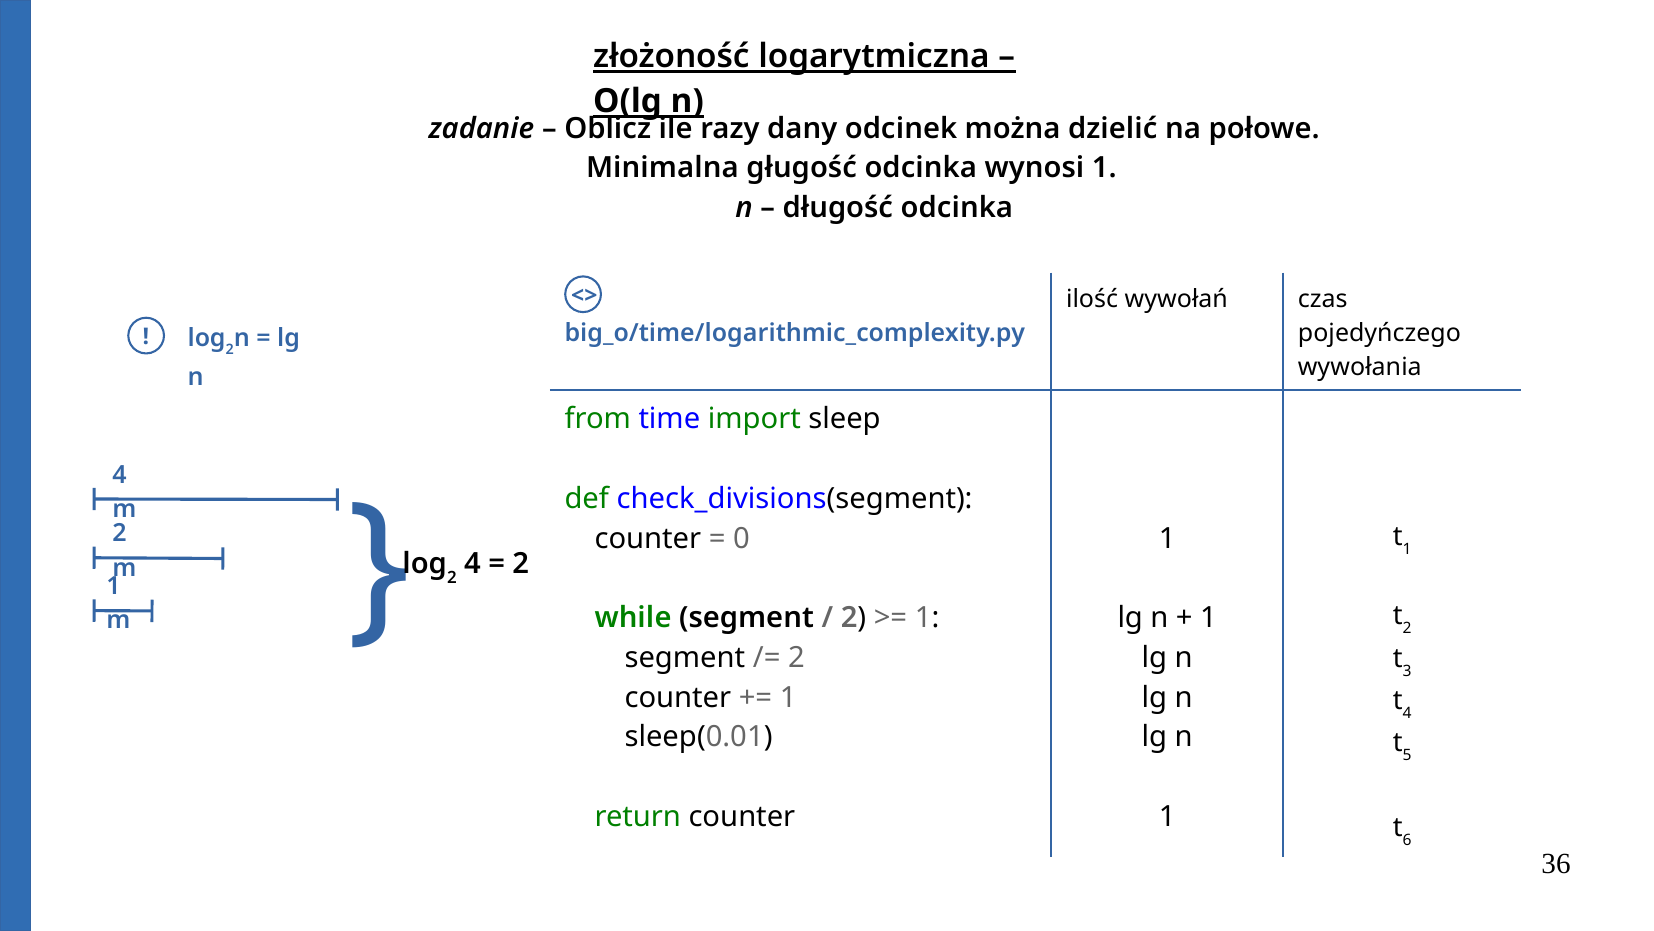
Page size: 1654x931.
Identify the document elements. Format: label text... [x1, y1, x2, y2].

text_box [0, 0, 31, 931]
table_cell t1 t2 t3 t4 t5 t6 [1284, 391, 1521, 857]
table_header ilość wywołań [1052, 273, 1282, 389]
text_box } [332, 436, 397, 661]
table_header big_o/time/logarithmic_complexity.py [550, 273, 1050, 389]
table_cell from time import sleep def check_divisions(segment): counter = 0 while (segment / 2) >= 1: segment /= 2 counter += 1 sleep(0.01) return counter [550, 391, 1050, 857]
text_box log2n = lg n [172, 312, 322, 364]
text_box 1 m [91, 560, 163, 607]
table_header czas pojedyńczego wywołania [1284, 273, 1521, 389]
text_box <> [556, 271, 613, 318]
text_box złożoność logarytmiczna – O(lg n) [578, 24, 1092, 99]
text_box ! [119, 312, 172, 359]
text_box zadanie – Oblicz ile razy dany odcinek można dzielić na połowe. Minimalna gługość odcinka wynosi 1. n – długość odcinka [413, 99, 1240, 225]
text_box log2 4 = 2 [387, 535, 564, 593]
table_cell 1 lg n + 1 lg n lg n lg n 1 [1052, 391, 1282, 857]
text_box 4 m [97, 449, 169, 496]
text_box 2 m [97, 507, 169, 554]
